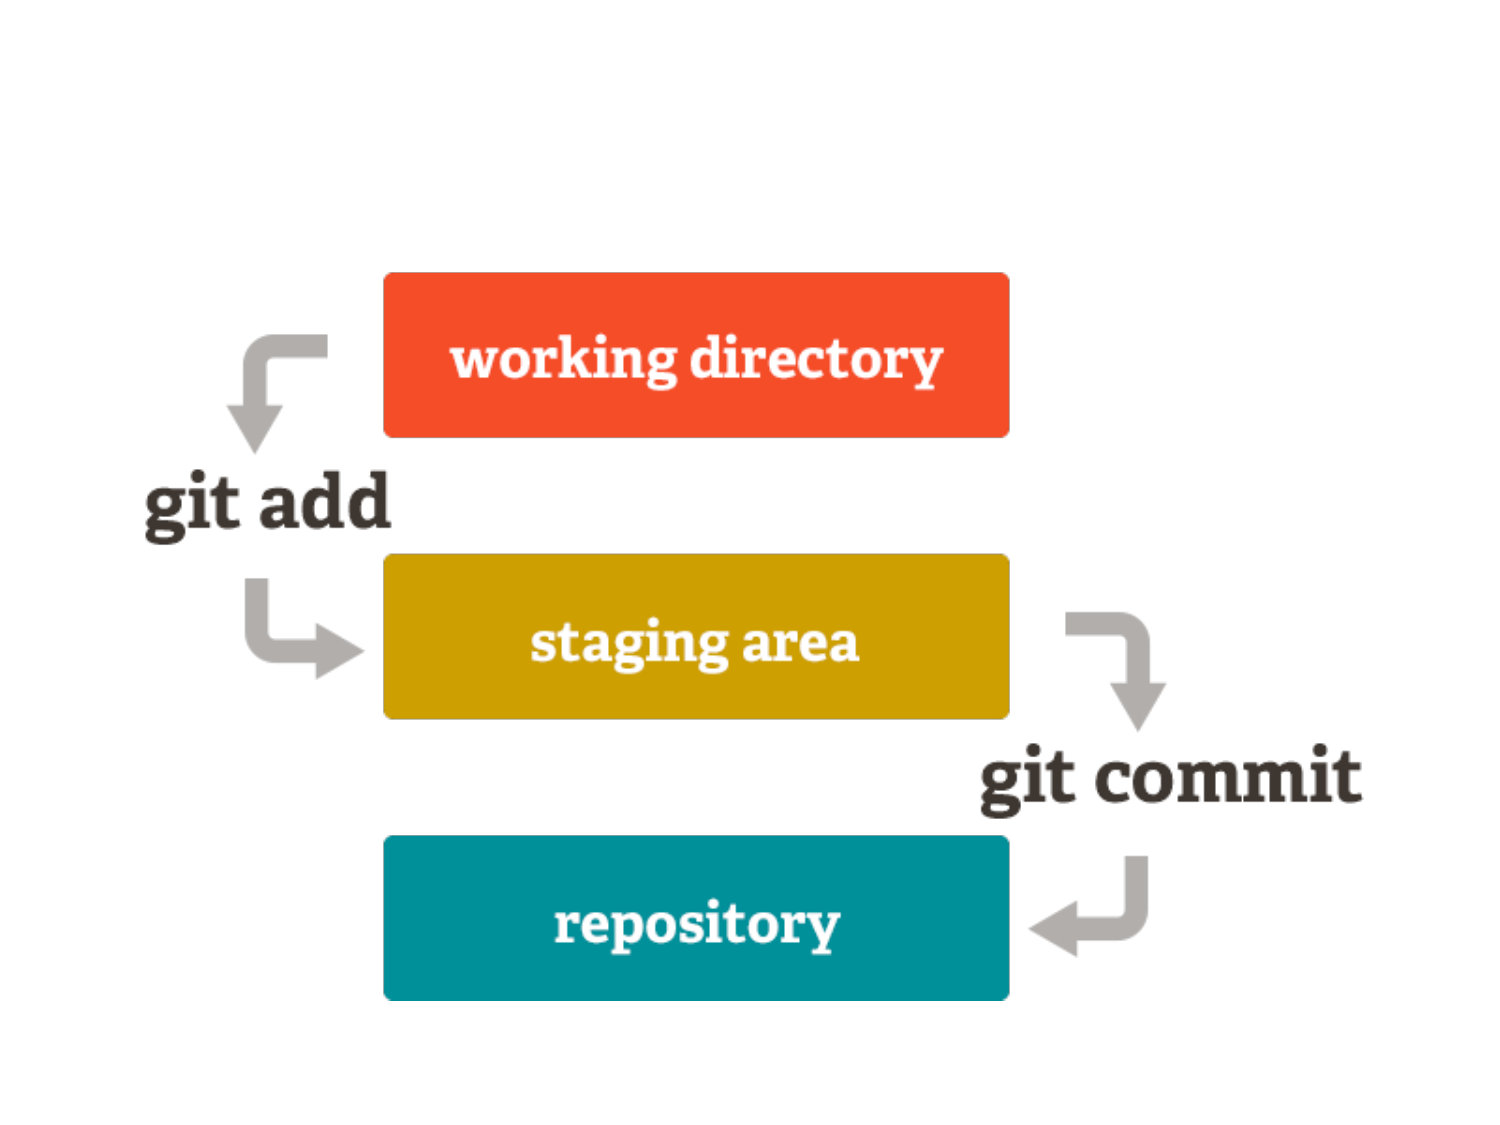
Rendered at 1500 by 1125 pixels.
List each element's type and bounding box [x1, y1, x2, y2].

picture [105, 258, 1390, 1001]
